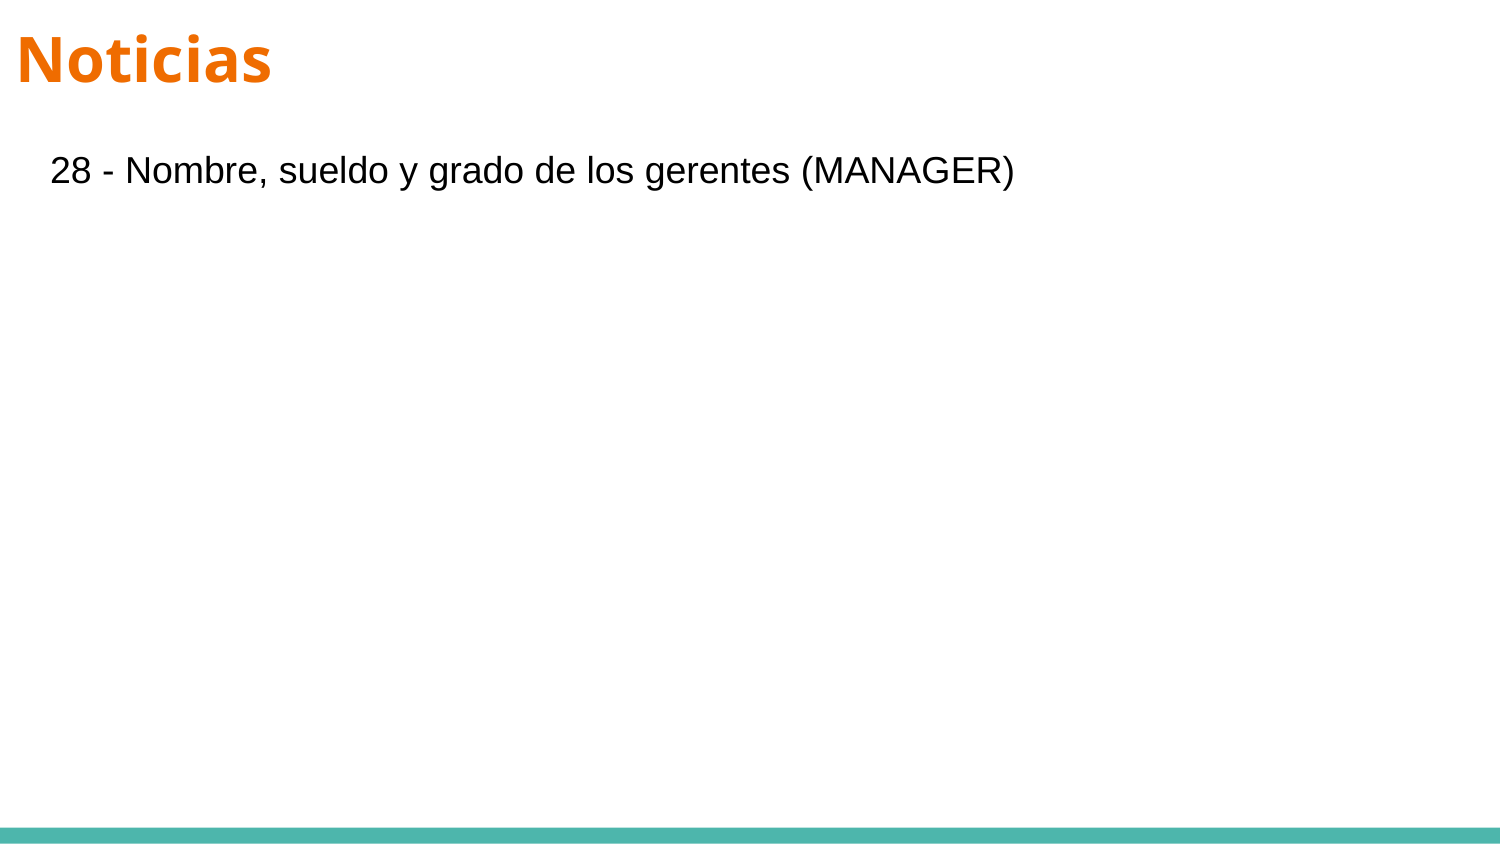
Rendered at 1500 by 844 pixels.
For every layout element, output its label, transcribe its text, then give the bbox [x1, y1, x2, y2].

title Noticias [0, 0, 1398, 116]
text_box 28 - Nombre, sueldo y grado de los gerentes (MANAGER) [35, 141, 1441, 241]
